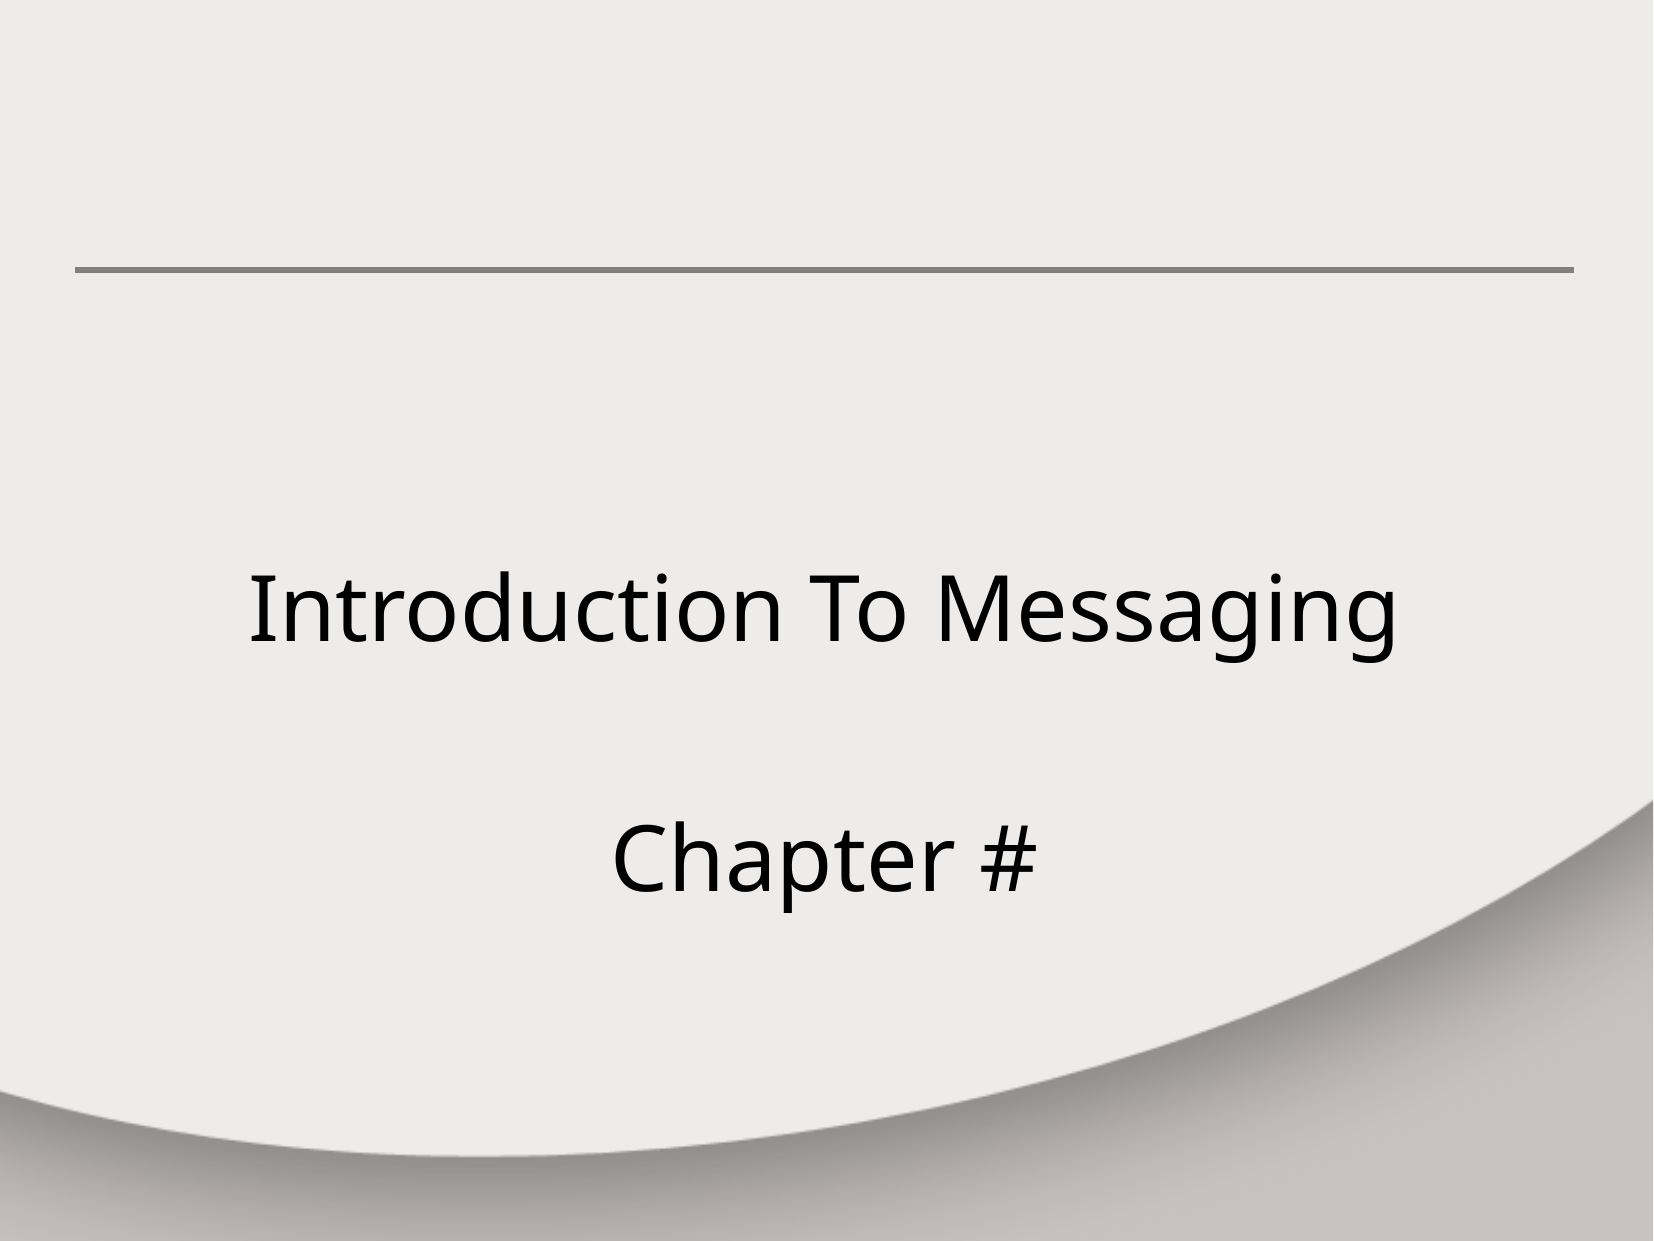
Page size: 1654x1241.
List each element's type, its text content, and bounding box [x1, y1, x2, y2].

text_box Introduction To Messaging Chapter # [75, 300, 1576, 1163]
picture [0, 0, 1654, 1241]
